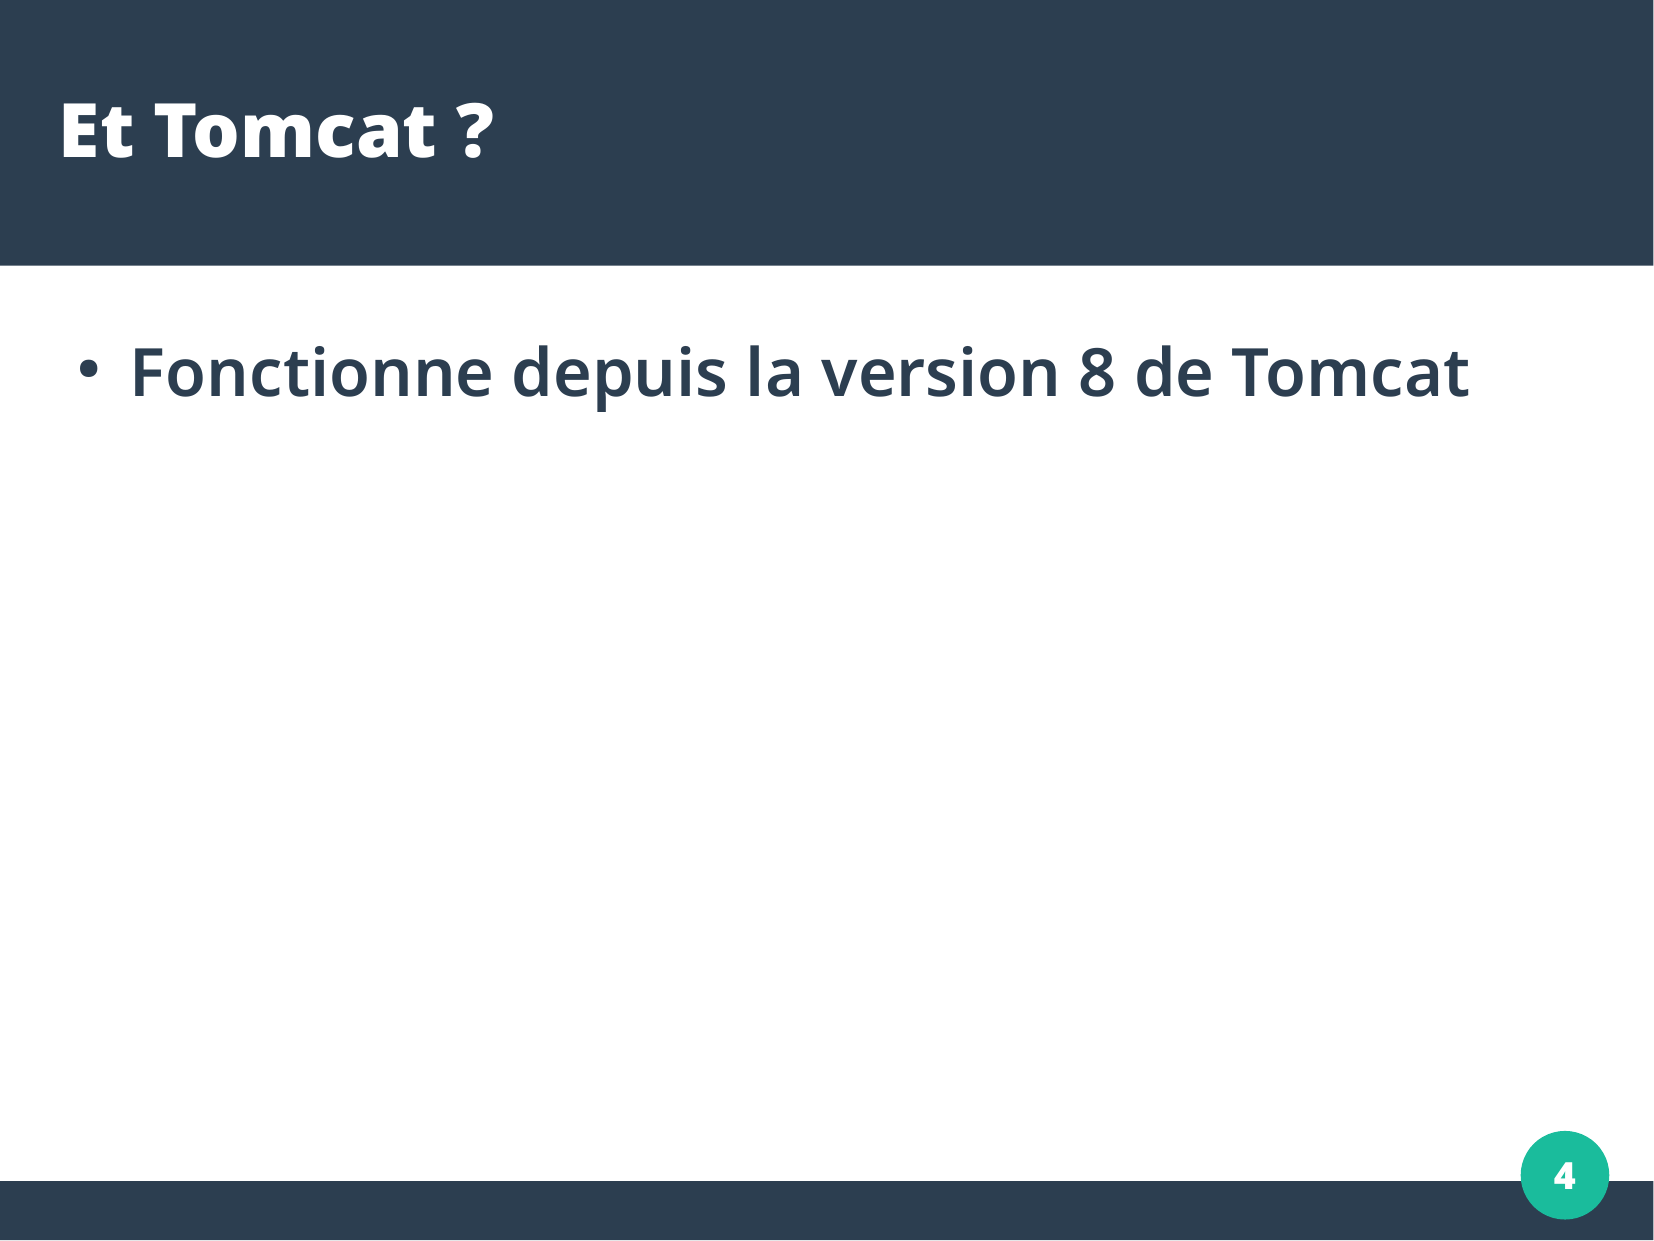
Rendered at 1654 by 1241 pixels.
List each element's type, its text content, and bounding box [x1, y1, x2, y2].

list Fonctionne depuis la version 8 de Tomcat [59, 324, 1595, 1152]
title Et Tomcat ? [59, 49, 1595, 207]
